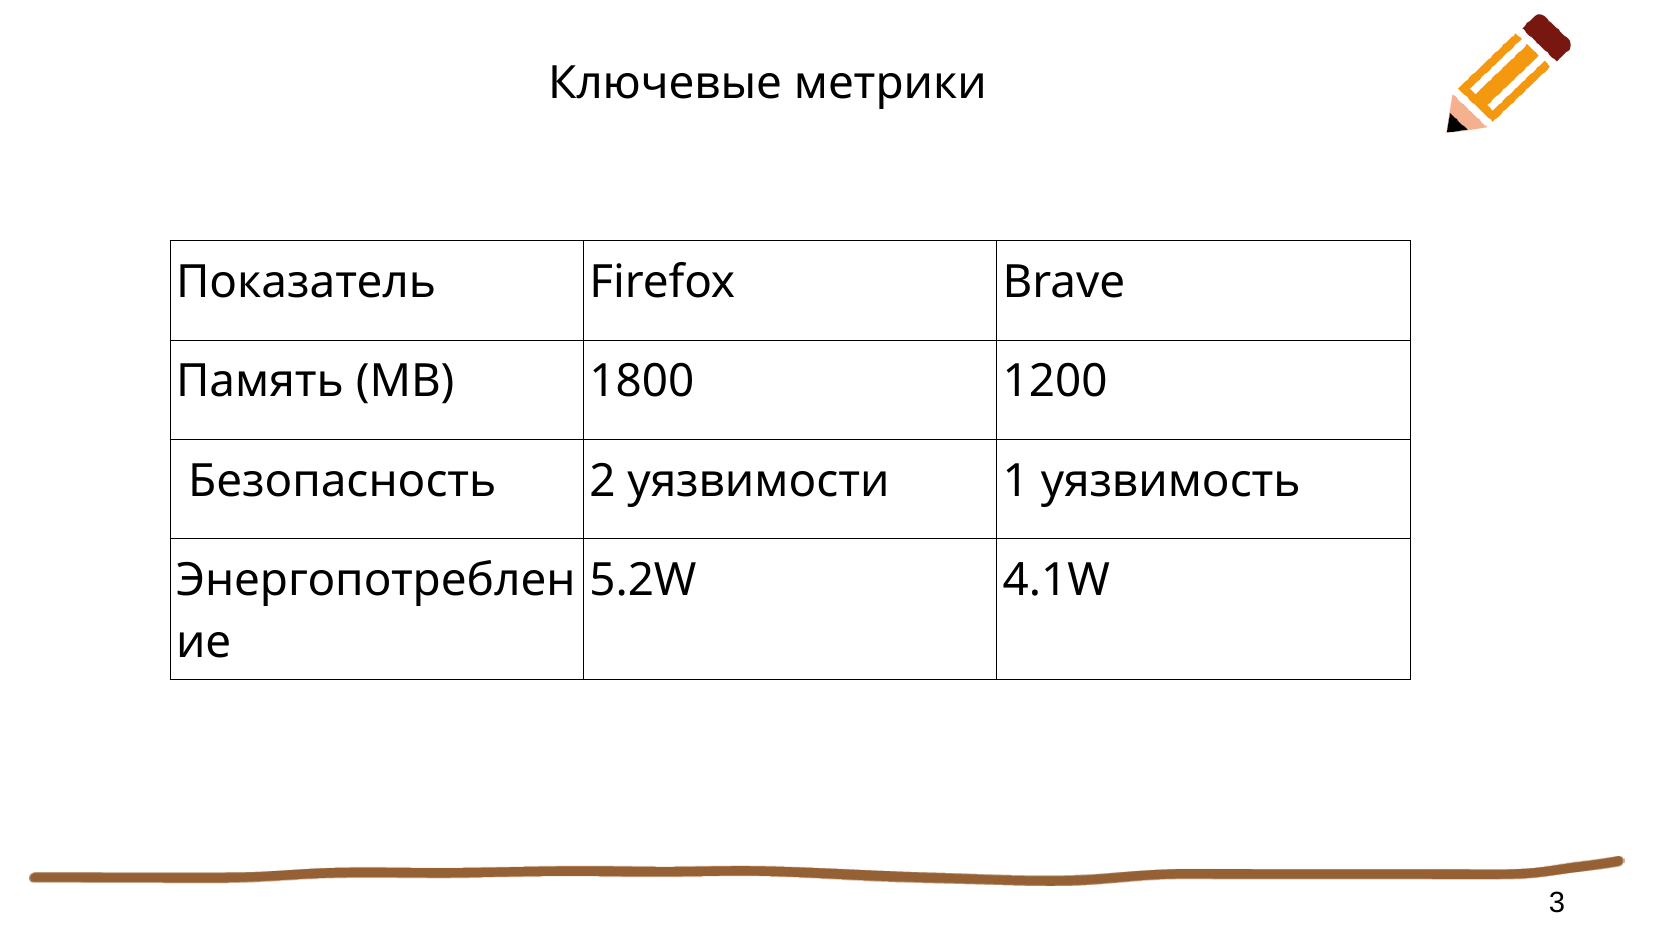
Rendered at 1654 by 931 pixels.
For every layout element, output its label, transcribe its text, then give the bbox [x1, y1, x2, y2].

picture [29, 856, 1625, 886]
table_cell 2 уязвимости [584, 440, 996, 538]
table_cell 5.2W [584, 539, 996, 679]
table_header Показатель [171, 241, 583, 340]
table_cell Энергопотребление [171, 539, 583, 679]
table_cell 1200 [997, 341, 1410, 439]
table_cell 1800 [584, 341, 996, 439]
table_cell 1 уязвимость [997, 440, 1410, 538]
table_header Brave [997, 241, 1410, 340]
table_cell Безопасность [171, 440, 583, 538]
table_cell 4.1W [997, 539, 1410, 679]
picture [1446, 14, 1571, 133]
table_cell Память (MB) [171, 341, 583, 439]
title Ключевые метрики [88, 29, 1447, 133]
table_header Firefox [584, 241, 996, 340]
